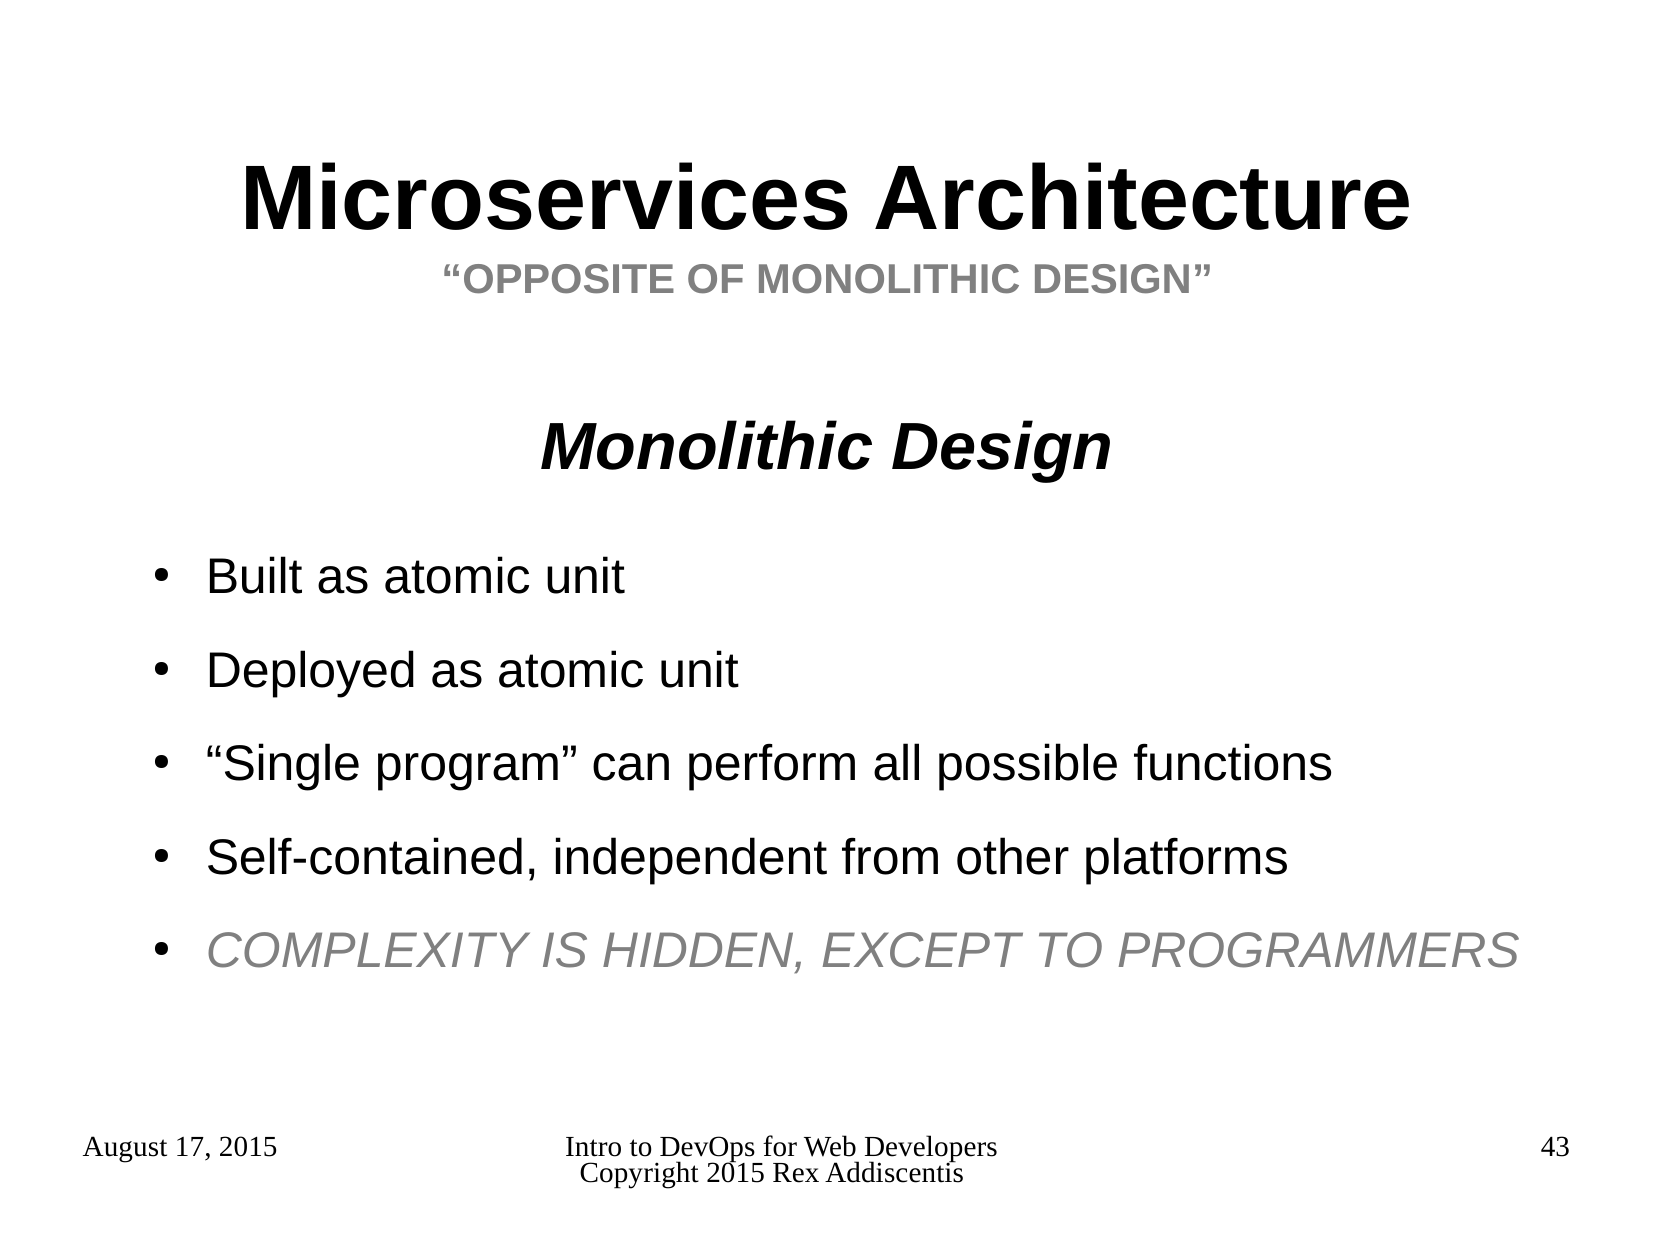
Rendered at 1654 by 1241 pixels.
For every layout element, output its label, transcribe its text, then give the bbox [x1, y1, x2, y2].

list Built as atomic unit Deployed as atomic unit “Single program” can perform all possible functions Self-contained, independent from other platforms COMPLEXITY IS HIDDEN, EXCEPT TO PROGRAMMERS [134, 540, 1545, 1066]
list Microservices Architecture “OPPOSITE OF MONOLITHIC DESIGN” Monolithic Design [83, 60, 1572, 556]
